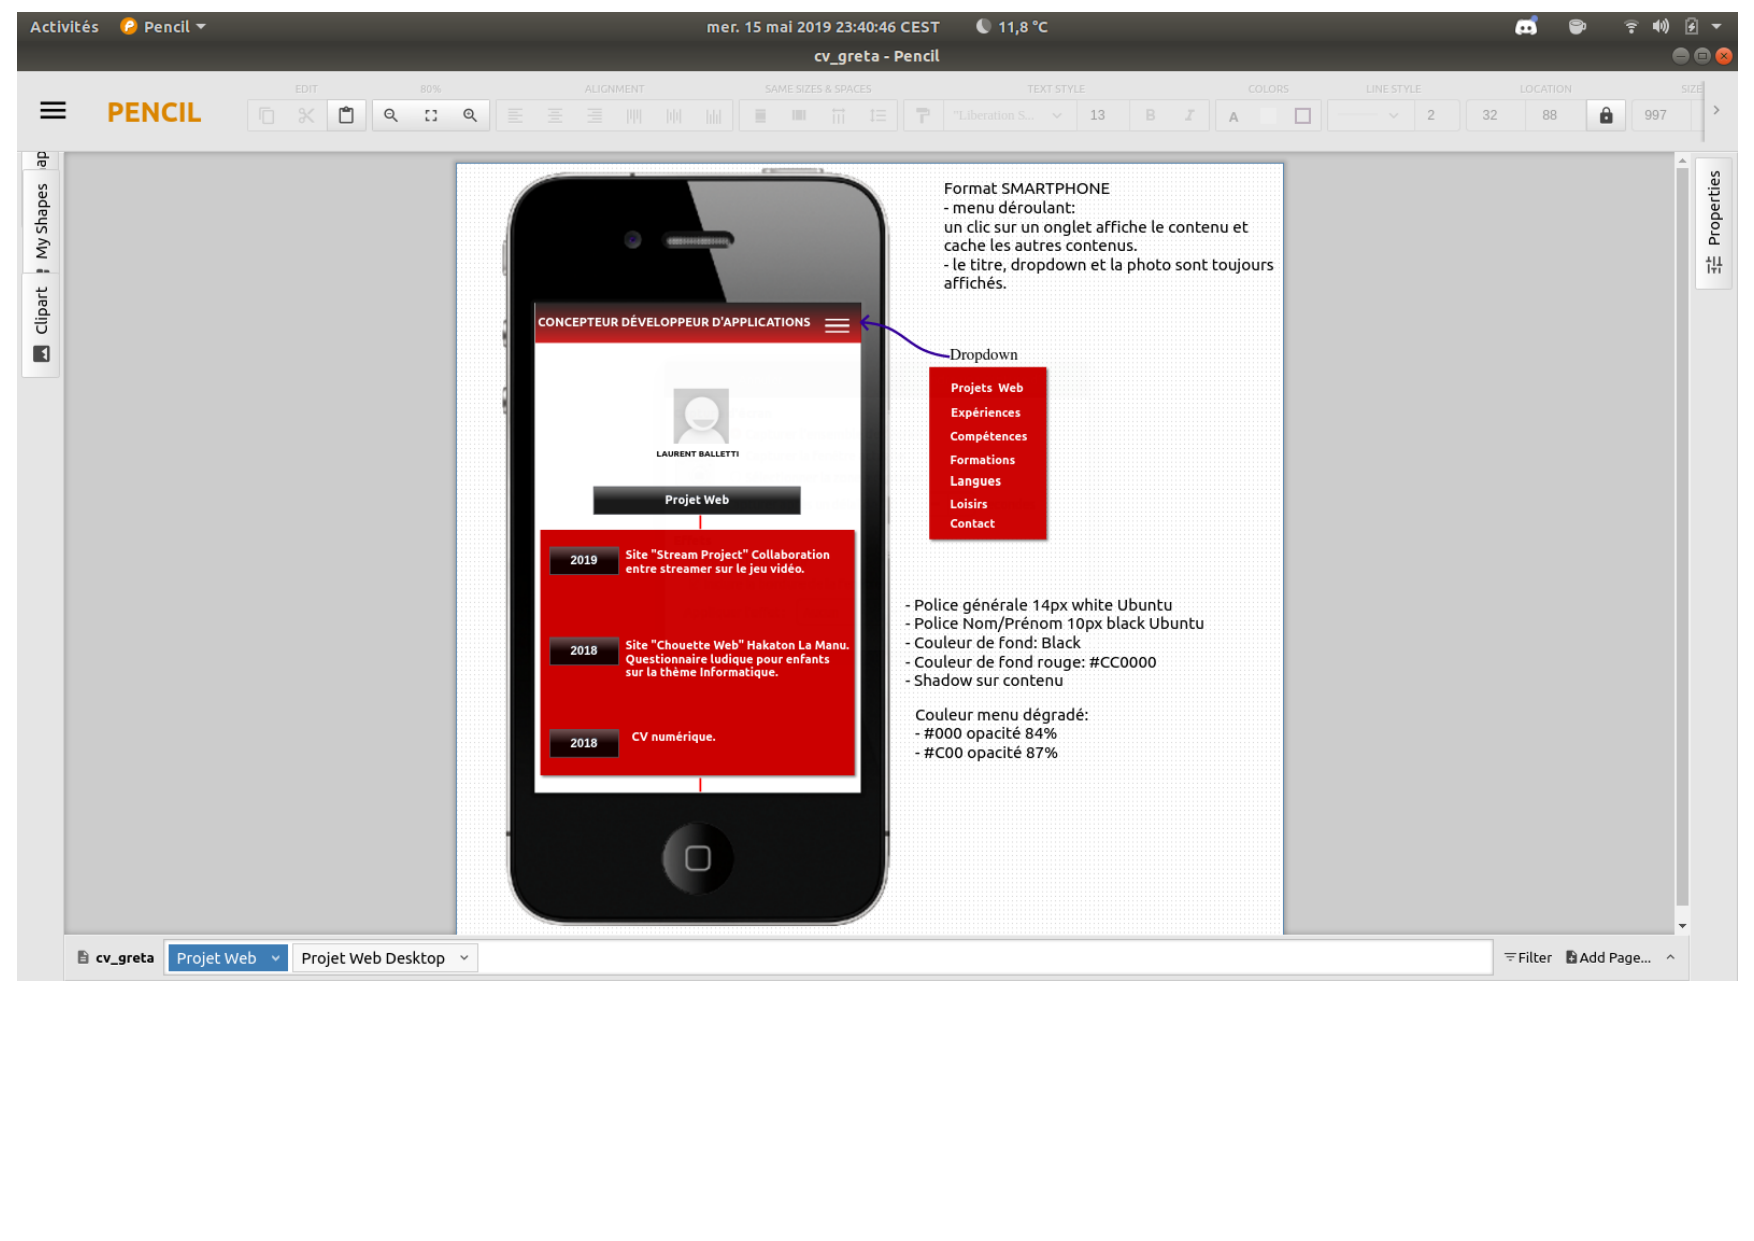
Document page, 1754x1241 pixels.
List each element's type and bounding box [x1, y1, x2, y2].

picture [17, 12, 1738, 981]
